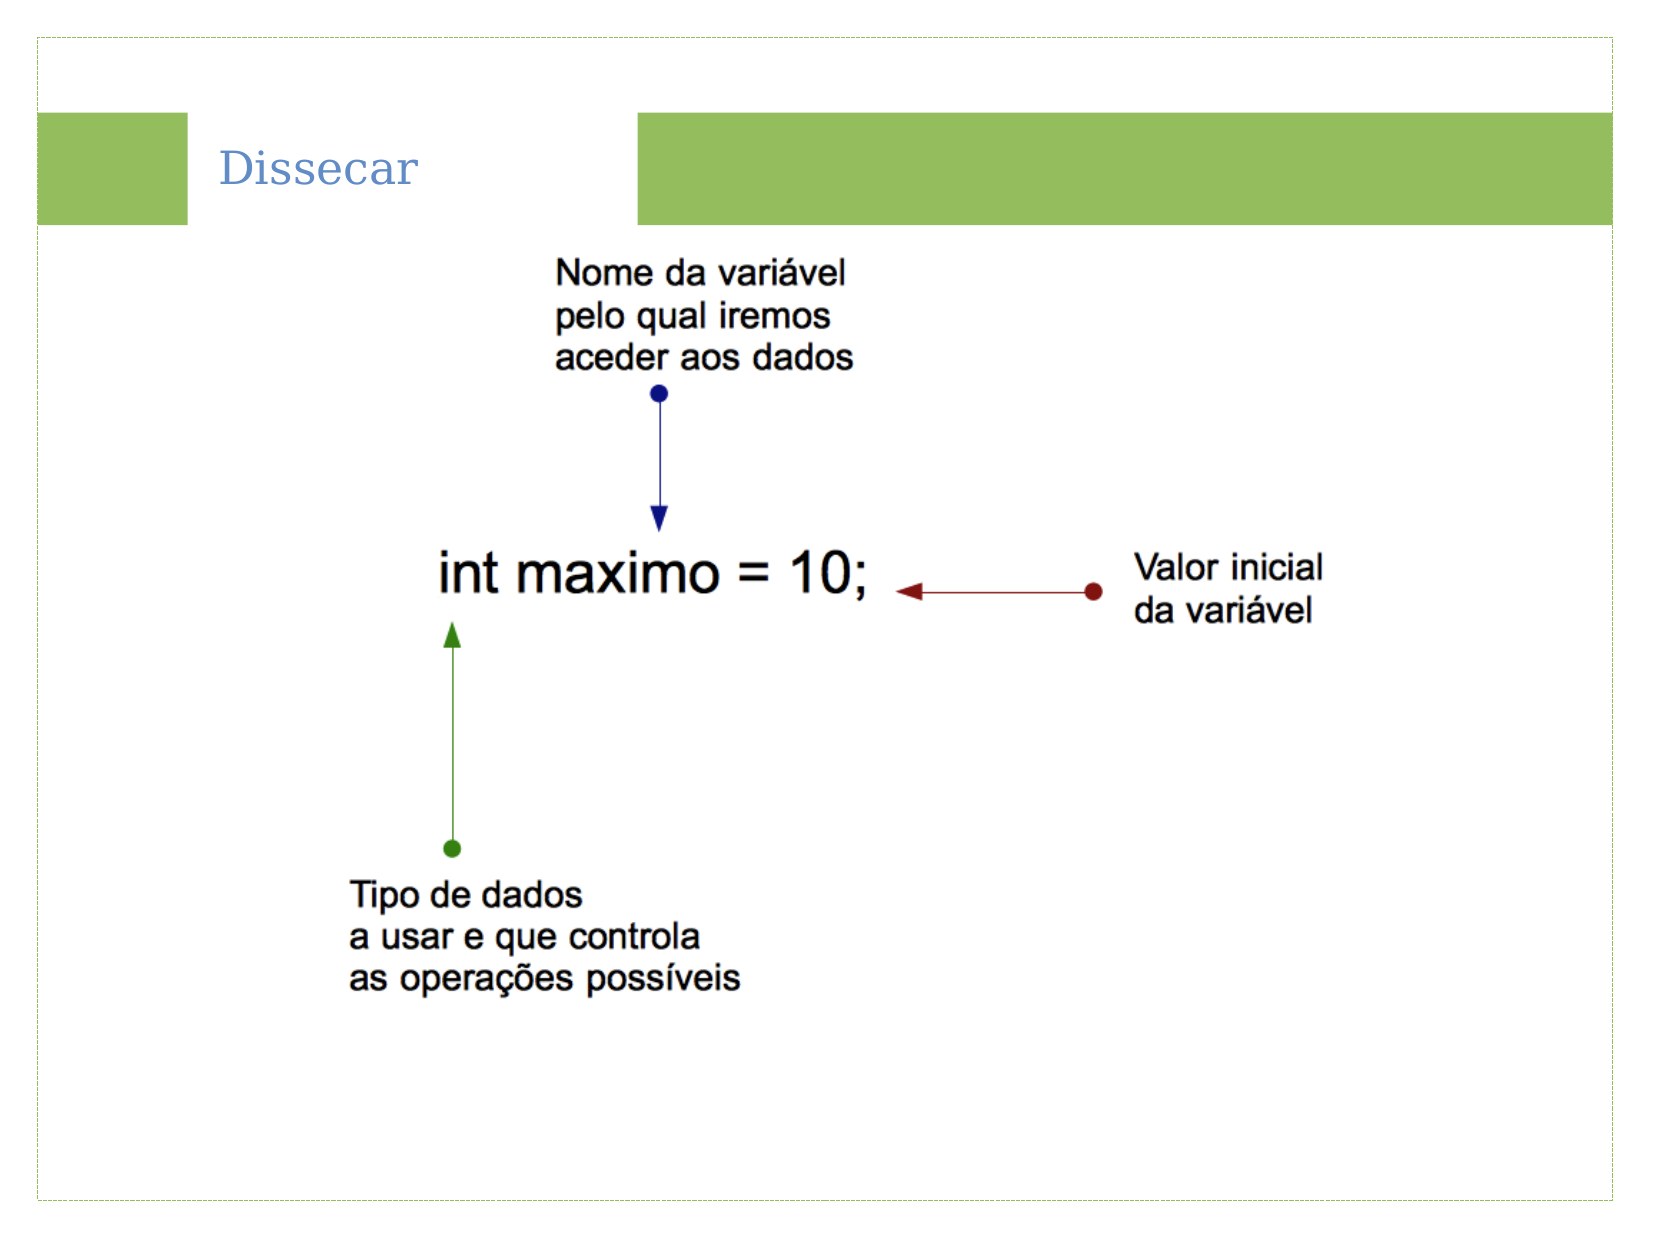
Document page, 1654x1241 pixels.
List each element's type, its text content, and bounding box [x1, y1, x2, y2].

text_box [37, 112, 188, 226]
text_box [637, 112, 1613, 226]
text_box Dissecar [203, 134, 434, 203]
picture [338, 239, 1336, 1014]
